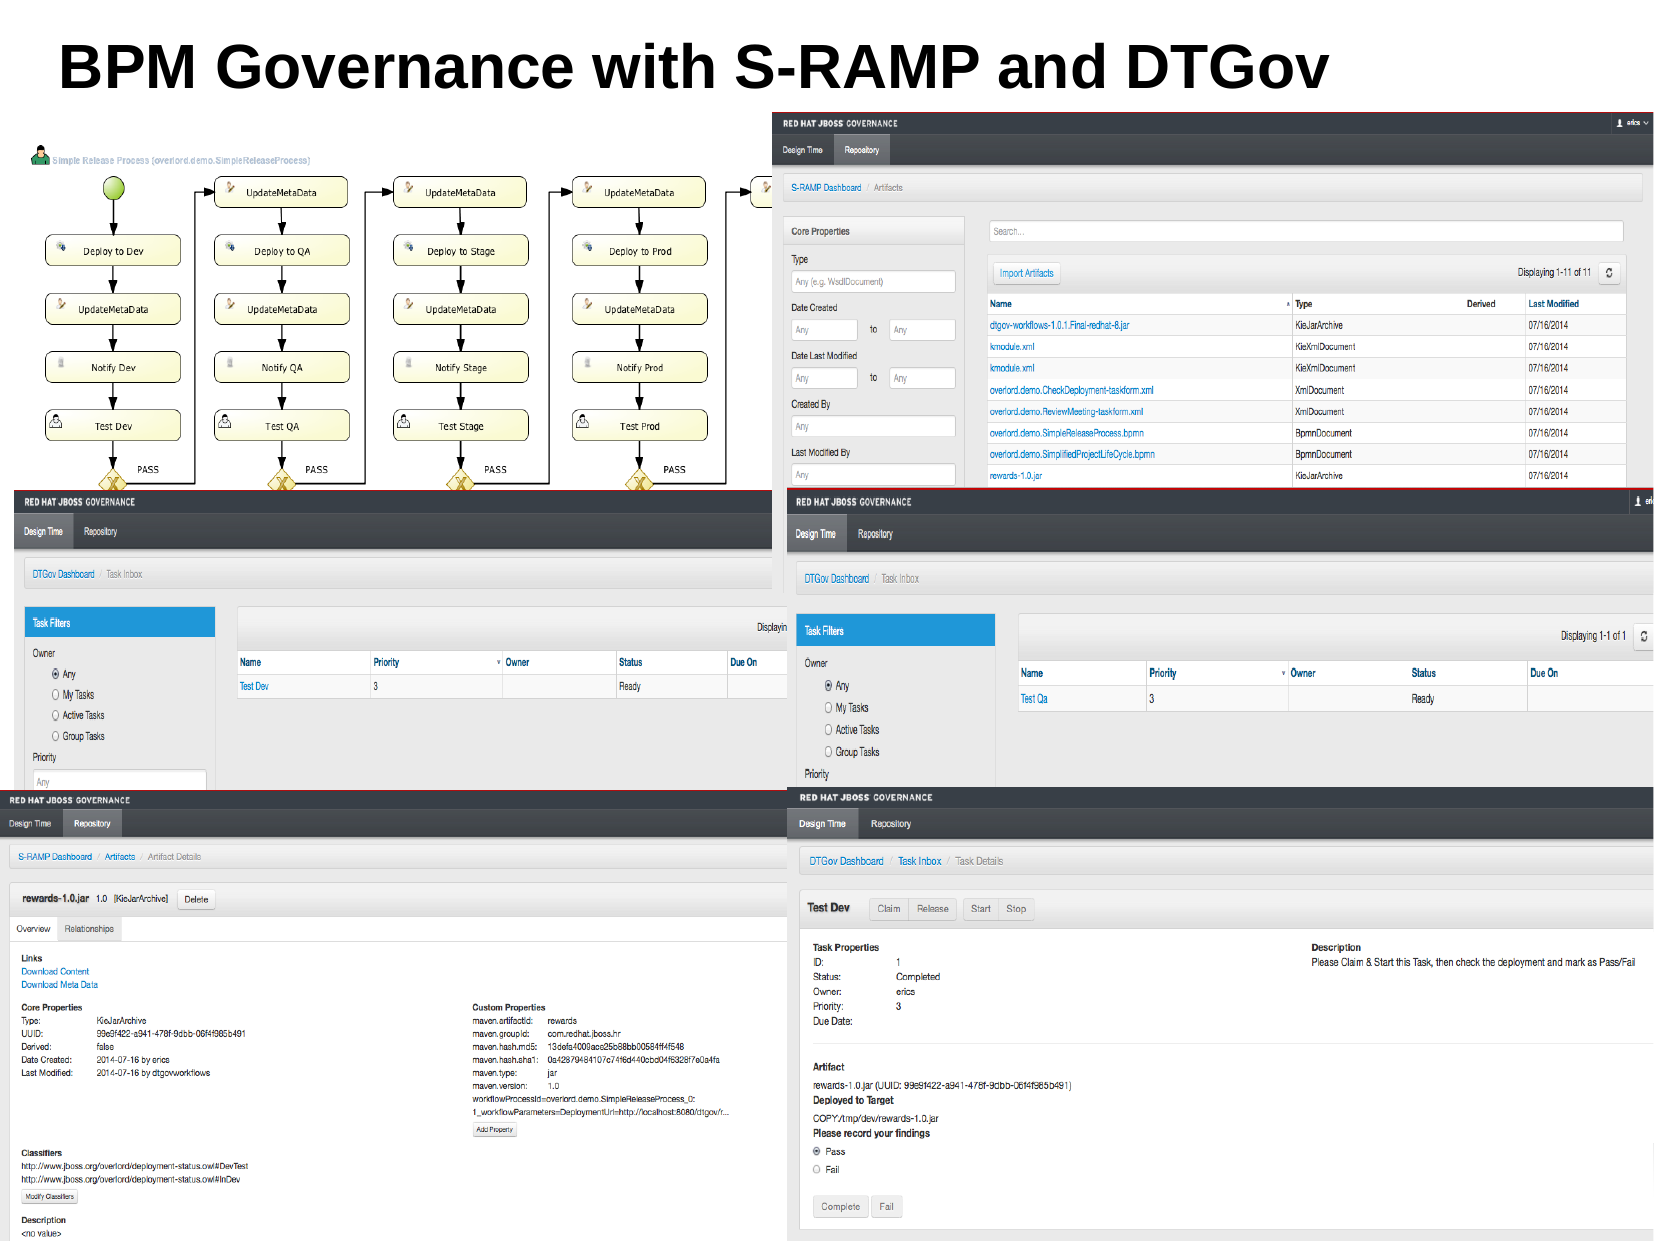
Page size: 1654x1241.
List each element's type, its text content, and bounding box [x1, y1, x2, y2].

picture [0, 112, 1654, 1241]
title BPM Governance with S-RAMP and DTGov [59, 0, 1589, 150]
